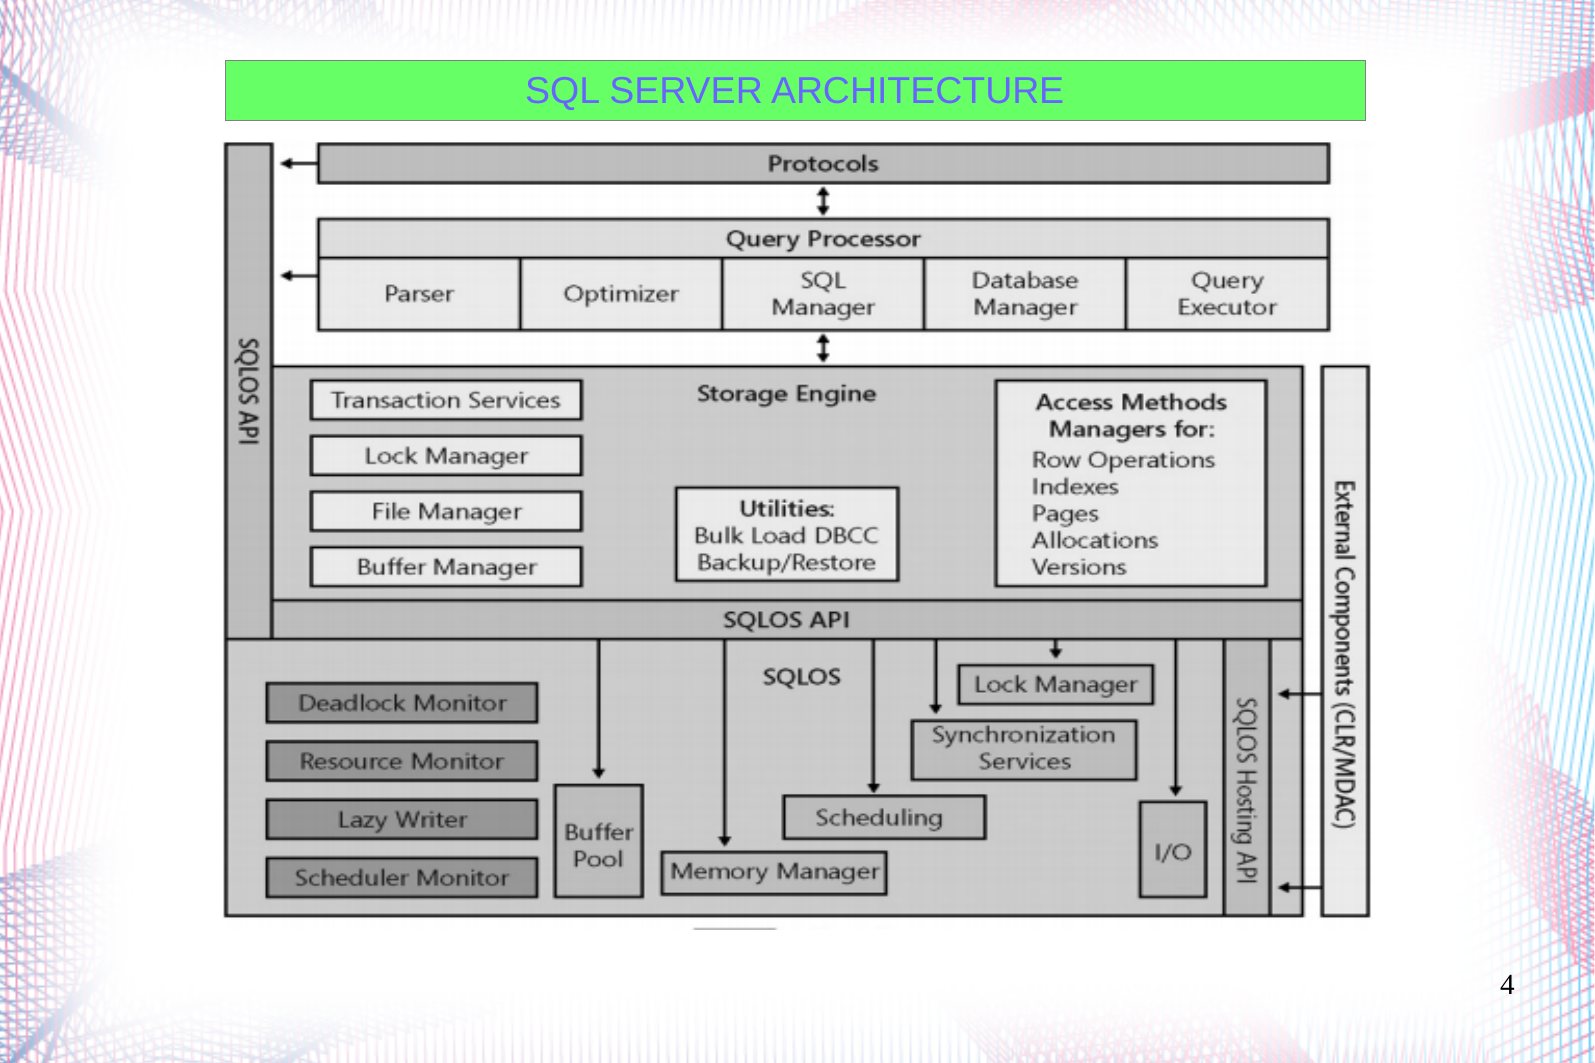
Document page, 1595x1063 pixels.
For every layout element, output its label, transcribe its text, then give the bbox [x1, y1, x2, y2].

text_box SQL SERVER ARCHITECTURE [225, 60, 1366, 121]
picture [0, 0, 1595, 1063]
